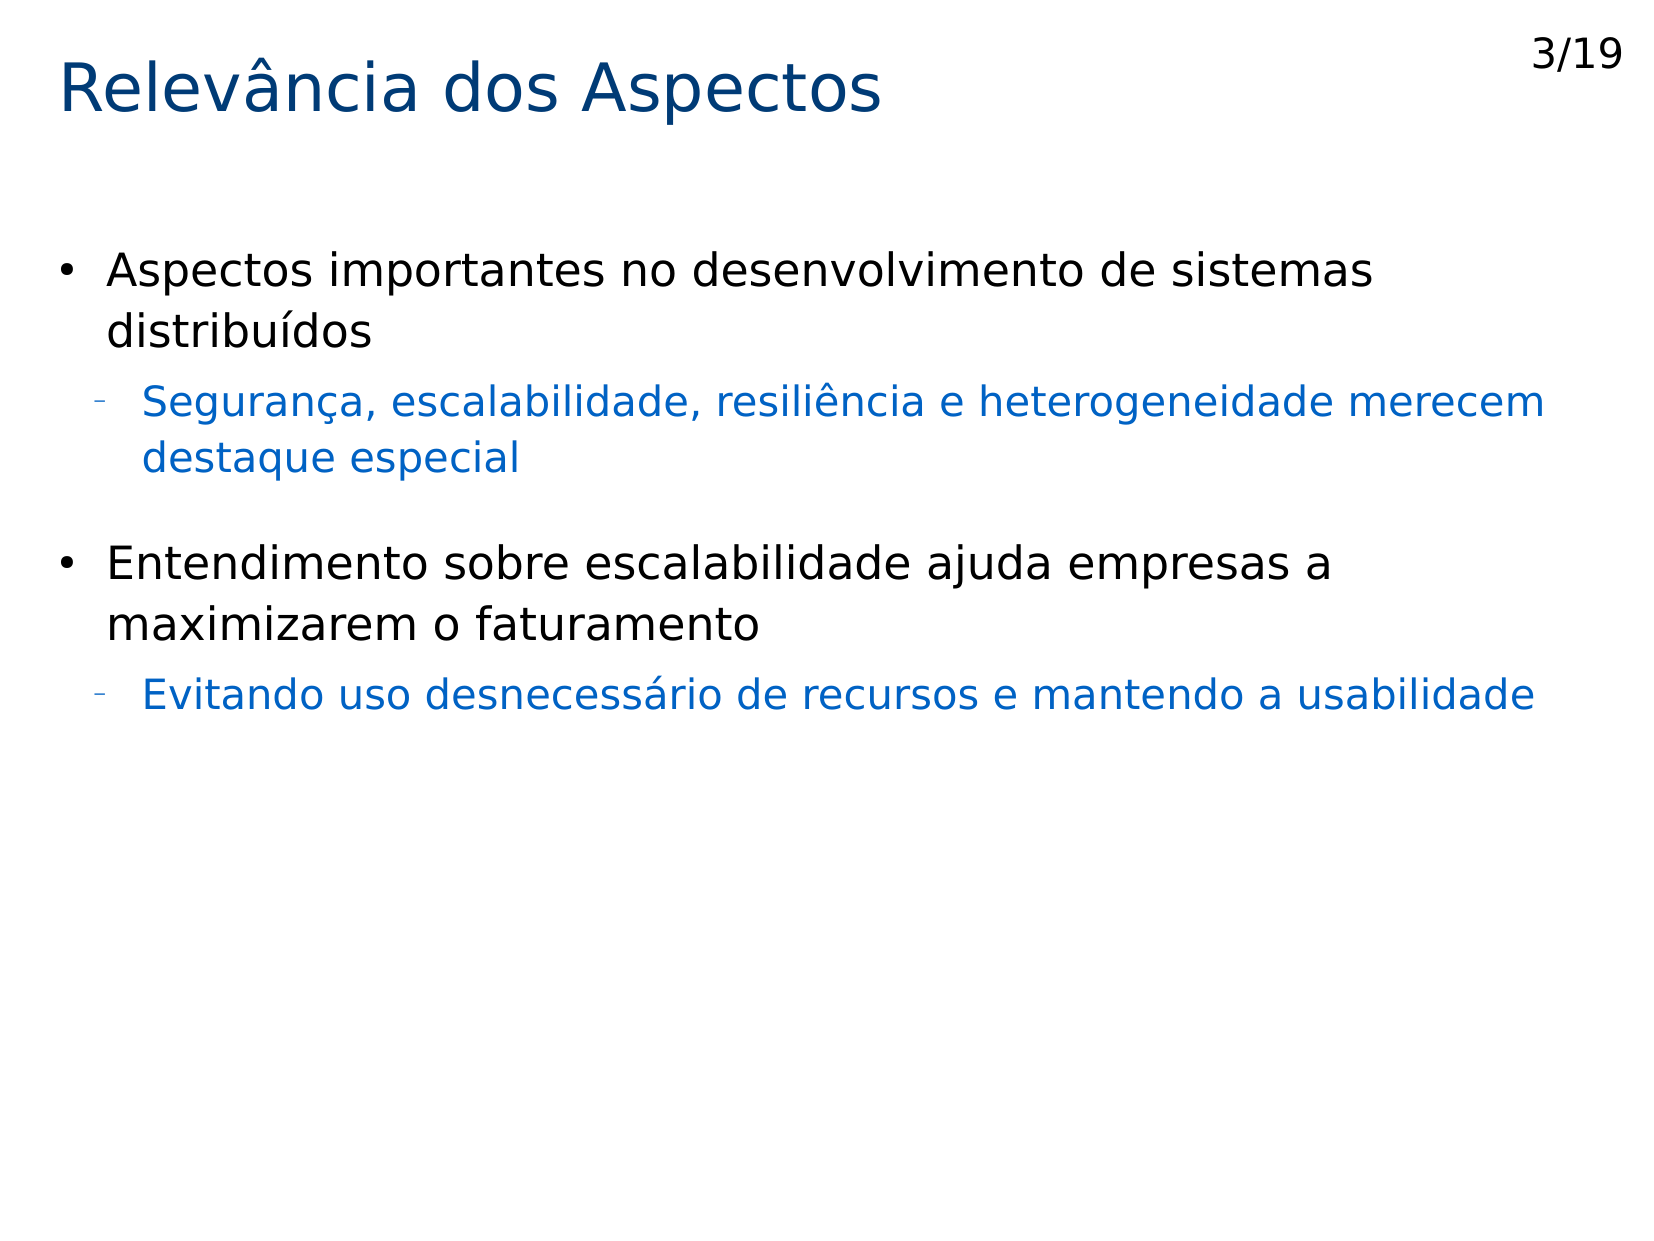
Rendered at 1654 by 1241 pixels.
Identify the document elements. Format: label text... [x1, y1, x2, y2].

list Aspectos importantes no desenvolvimento de sistemas distribuídos Segurança, escalabilidade, resiliência e heterogeneidade merecem destaque especial Entendimento sobre escalabilidade ajuda empresas a maximizarem o faturamento Evitando uso desnecessário de recursos e mantendo a usabilidade [59, 236, 1595, 1211]
title Relevância dos Aspectos [59, 29, 1506, 148]
